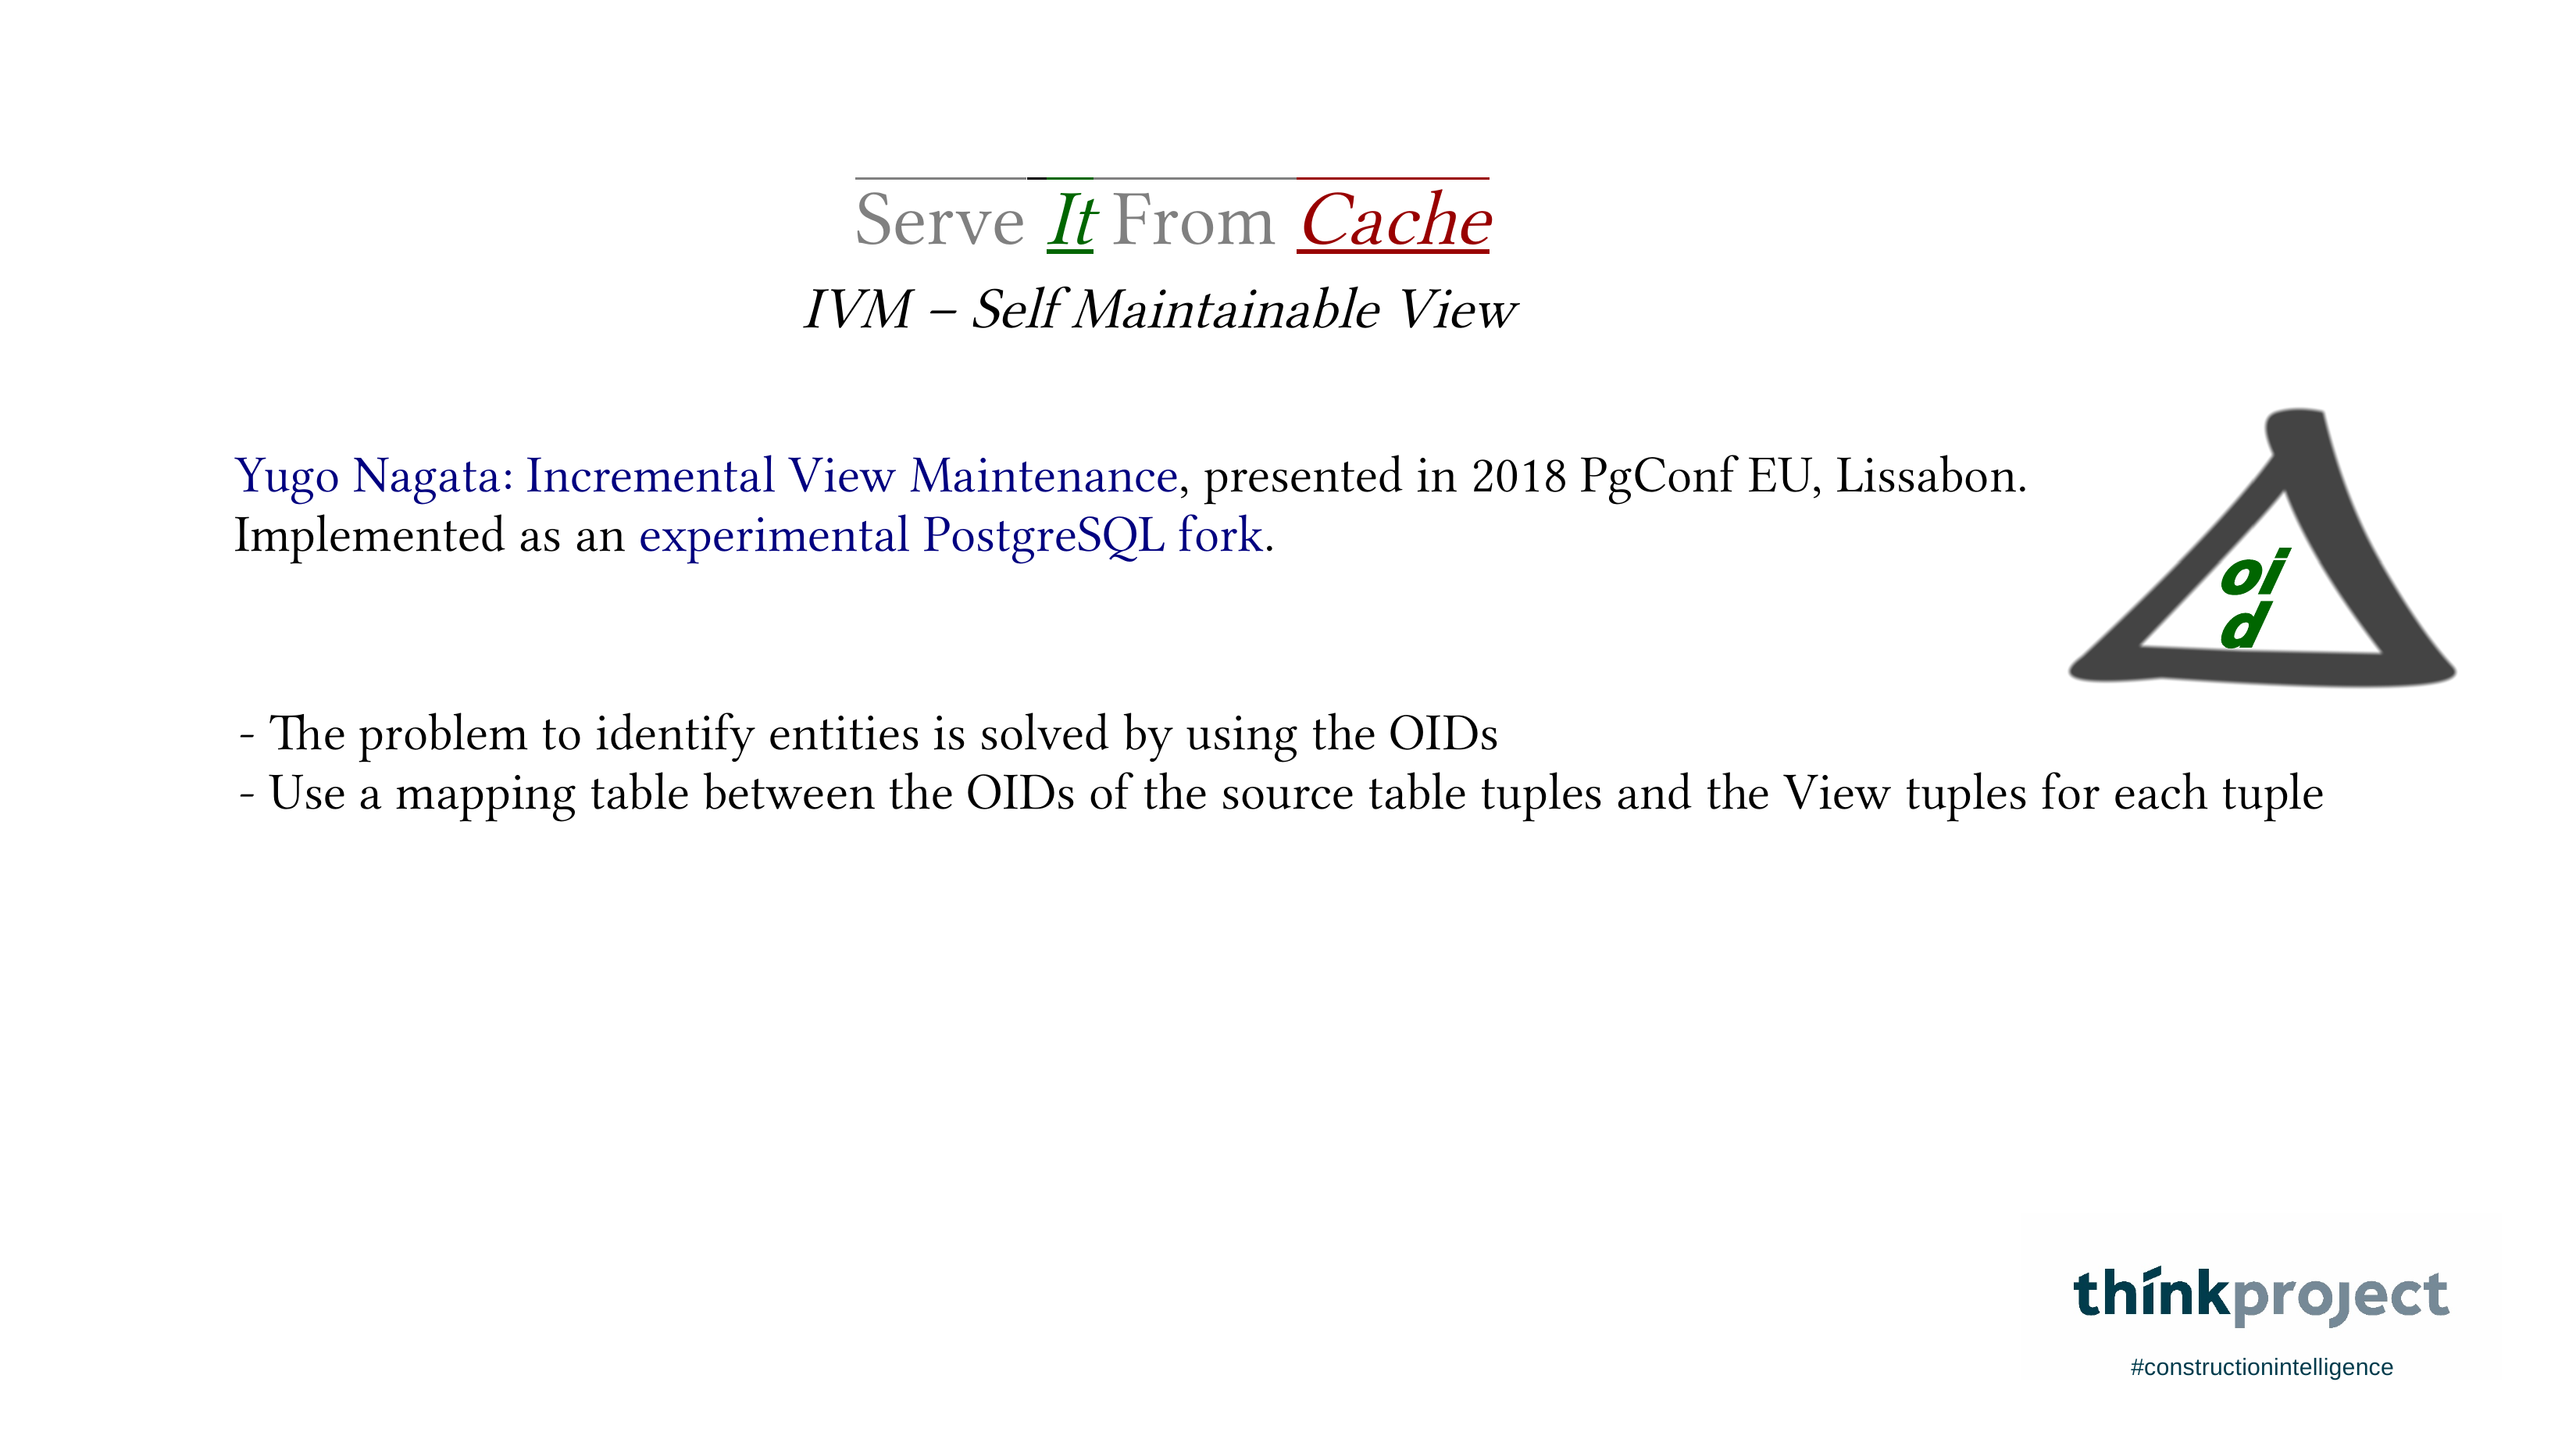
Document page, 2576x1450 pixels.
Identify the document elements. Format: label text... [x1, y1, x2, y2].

text_box Serve It From Cache [824, 168, 1602, 329]
picture [2332, 1364, 2338, 1373]
text_box IVM – Self Maintainable View [790, 270, 1572, 348]
picture [2021, 1212, 2502, 1380]
text_box Yugo Nagata: Incremental View Maintenance, presented in 2018 PgConf EU, Lissabon. Implemented as an experimental PostgreSQL fork. [223, 439, 2044, 570]
text_box - The problem to identify entities is solved by using the OIDs - Use a mapping table between the OIDs of the source table tuples and the View tuples for each tuple [227, 697, 2391, 1007]
picture [2044, 386, 2461, 738]
text_box oid [2206, 547, 2318, 697]
